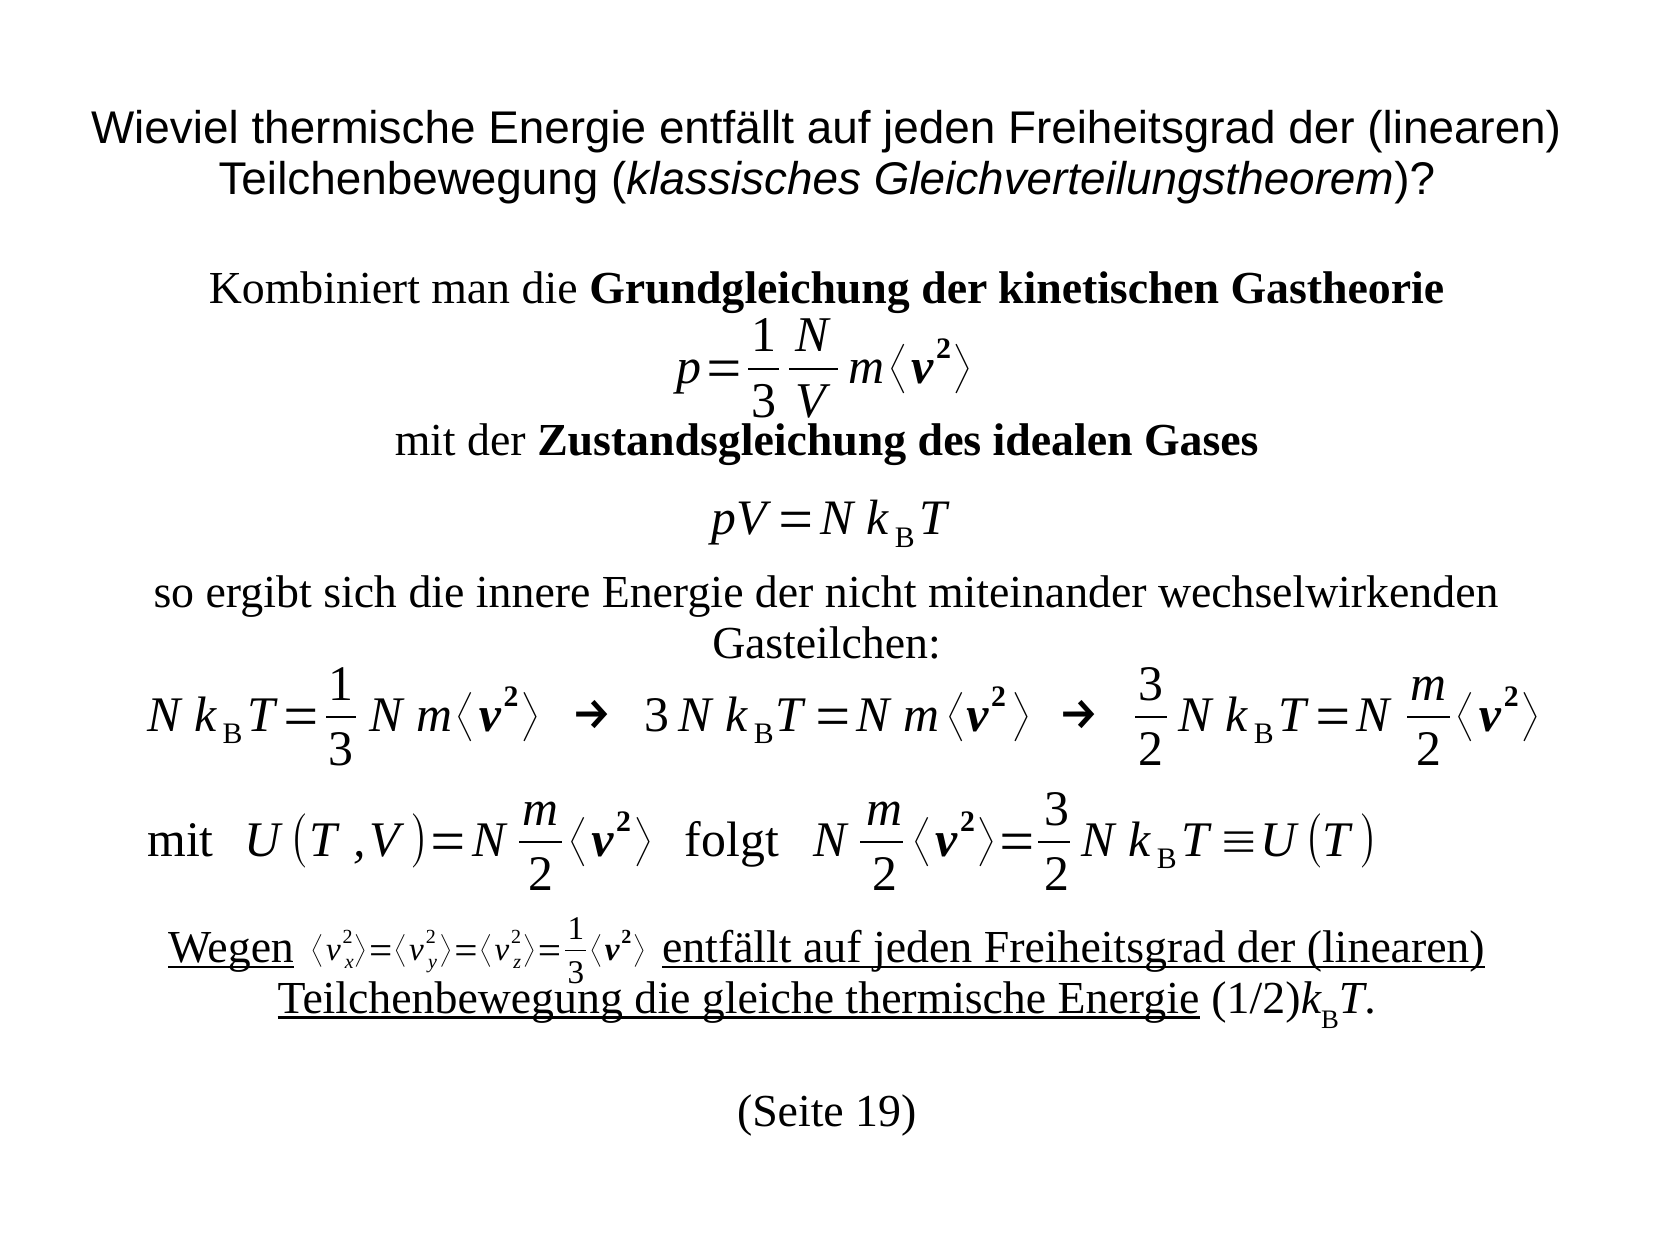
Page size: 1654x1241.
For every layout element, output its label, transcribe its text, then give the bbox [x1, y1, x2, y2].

chart [131, 656, 1551, 903]
title Wieviel thermische Energie entfällt auf jeden Freiheitsgrad der (linearen) Teilchenbewegung (klassisches Gleichverteilungstheorem)? [82, 49, 1571, 257]
subtitle Kombiniert man die Grundgleichung der kinetischen Gastheorie mit der Zustandsgleichung des idealen Gases so ergibt sich die innere Energie der nicht miteinander wechselwirkenden Gasteilchen: Wegen entfällt auf jeden Freiheitsgrad der (linearen) Teilchenbewegung die gleiche thermische Energie (1/2)kBT. (Seite 19) [82, 259, 1571, 1140]
chart [692, 491, 967, 555]
chart [657, 308, 984, 430]
chart [303, 910, 654, 992]
